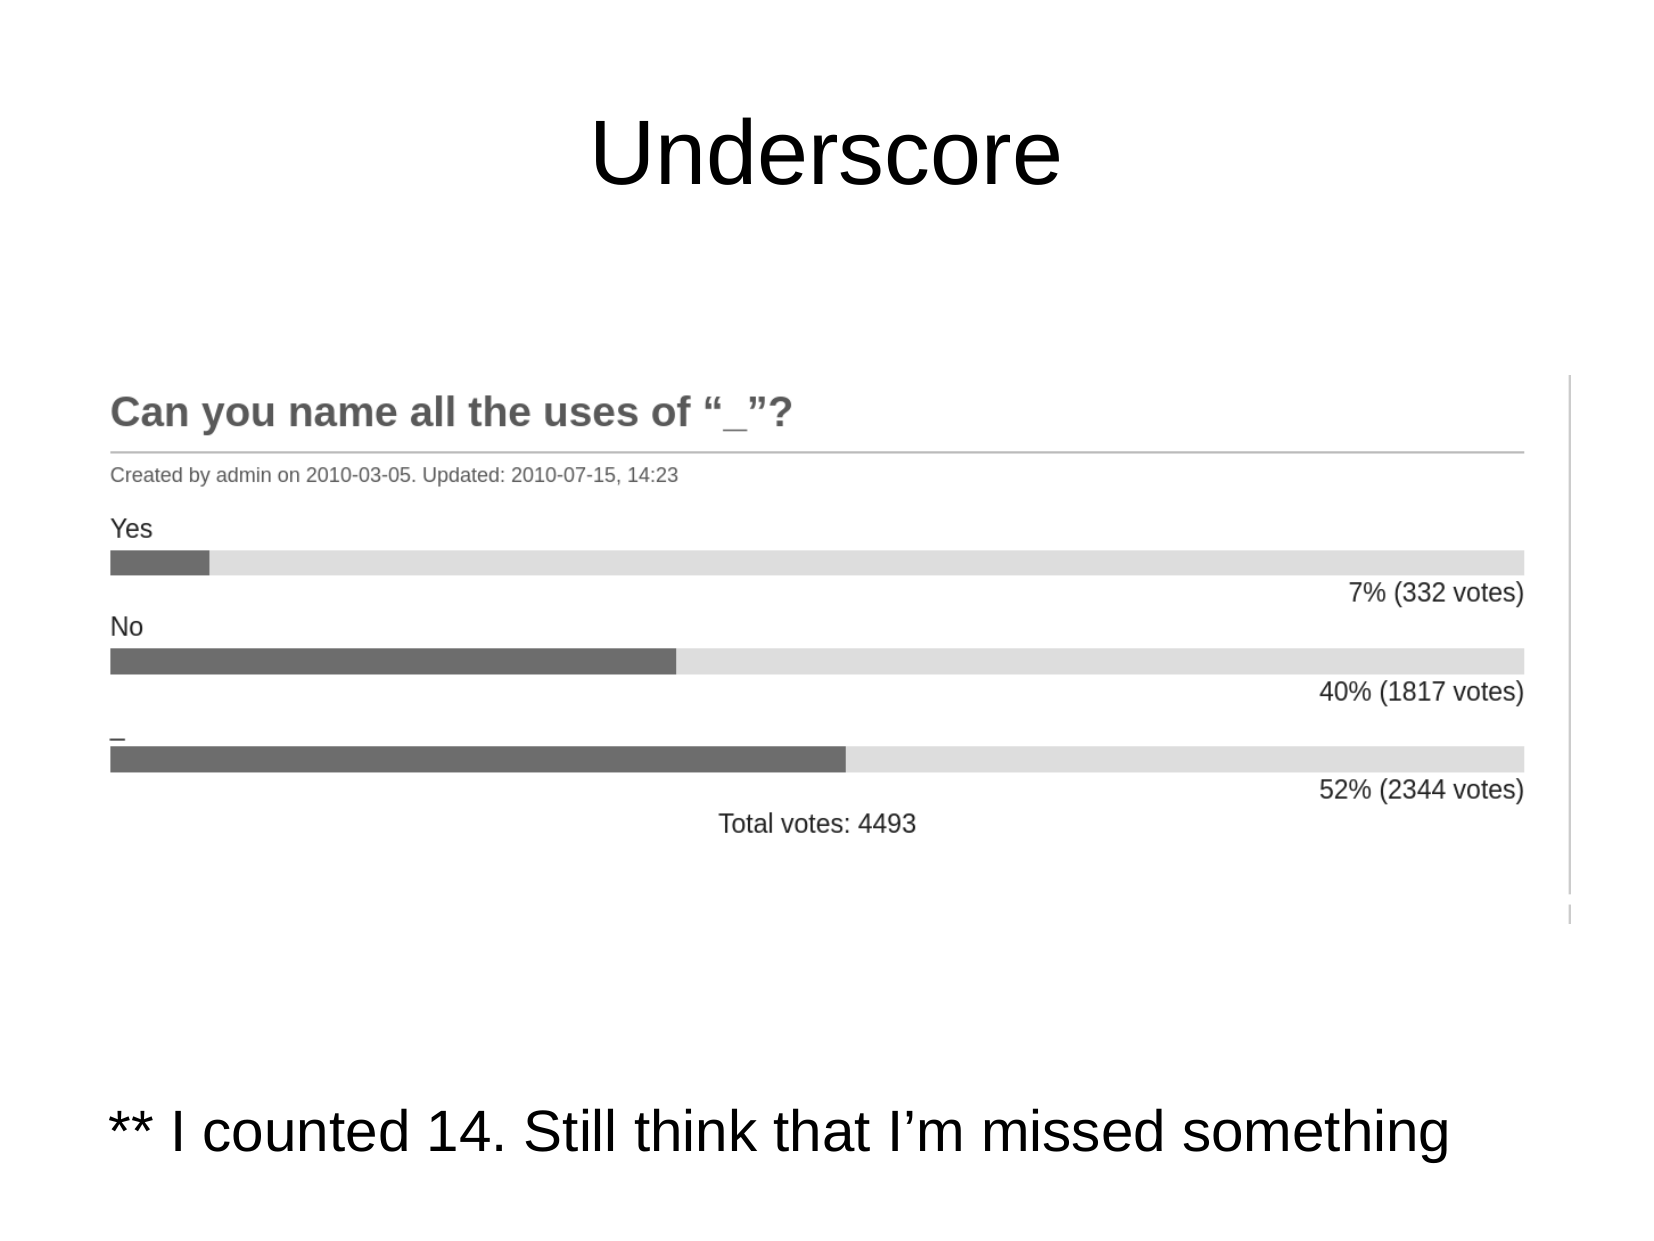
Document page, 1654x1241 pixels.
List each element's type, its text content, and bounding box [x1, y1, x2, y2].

title Underscore [82, 49, 1571, 257]
text_box ** I counted 14. Still think that I’m missed something [93, 1091, 1629, 1172]
picture [82, 375, 1571, 925]
